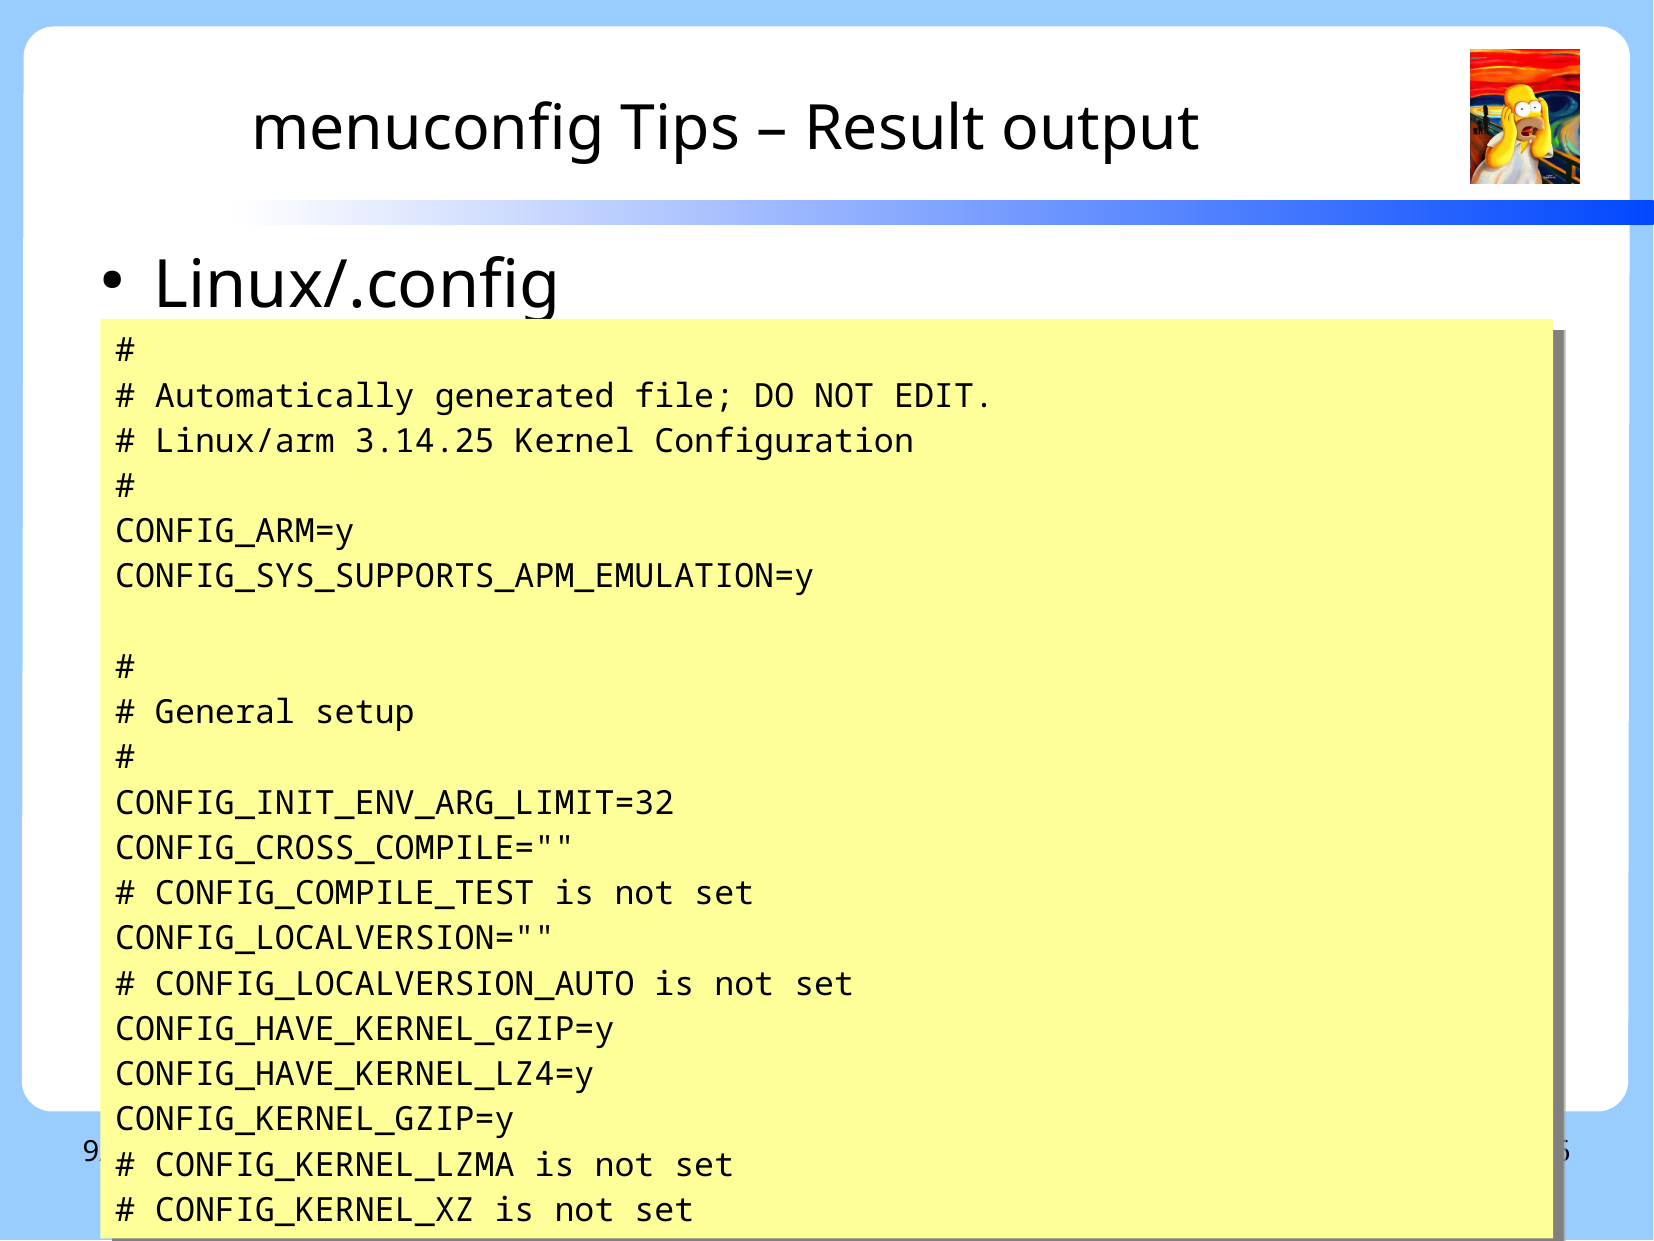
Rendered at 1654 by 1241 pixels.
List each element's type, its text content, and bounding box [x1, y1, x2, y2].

list Linux/.config [82, 236, 1571, 1055]
text_box # # Automatically generated file; DO NOT EDIT. # Linux/arm 3.14.25 Kernel Configuration # CONFIG_ARM=y CONFIG_SYS_SUPPORTS_APM_EMULATION=y # # General setup # CONFIG_INIT_ENV_ARG_LIMIT=32 CONFIG_CROSS_COMPILE="" # CONFIG_COMPILE_TEST is not set CONFIG_LOCALVERSION="" # CONFIG_LOCALVERSION_AUTO is not set CONFIG_HAVE_KERNEL_GZIP=y CONFIG_HAVE_KERNEL_LZ4=y CONFIG_KERNEL_GZIP=y # CONFIG_KERNEL_LZMA is not set # CONFIG_KERNEL_XZ is not set [100, 318, 1554, 1109]
picture [1470, 49, 1580, 184]
title menuconfig Tips – Result output [82, 49, 1371, 201]
